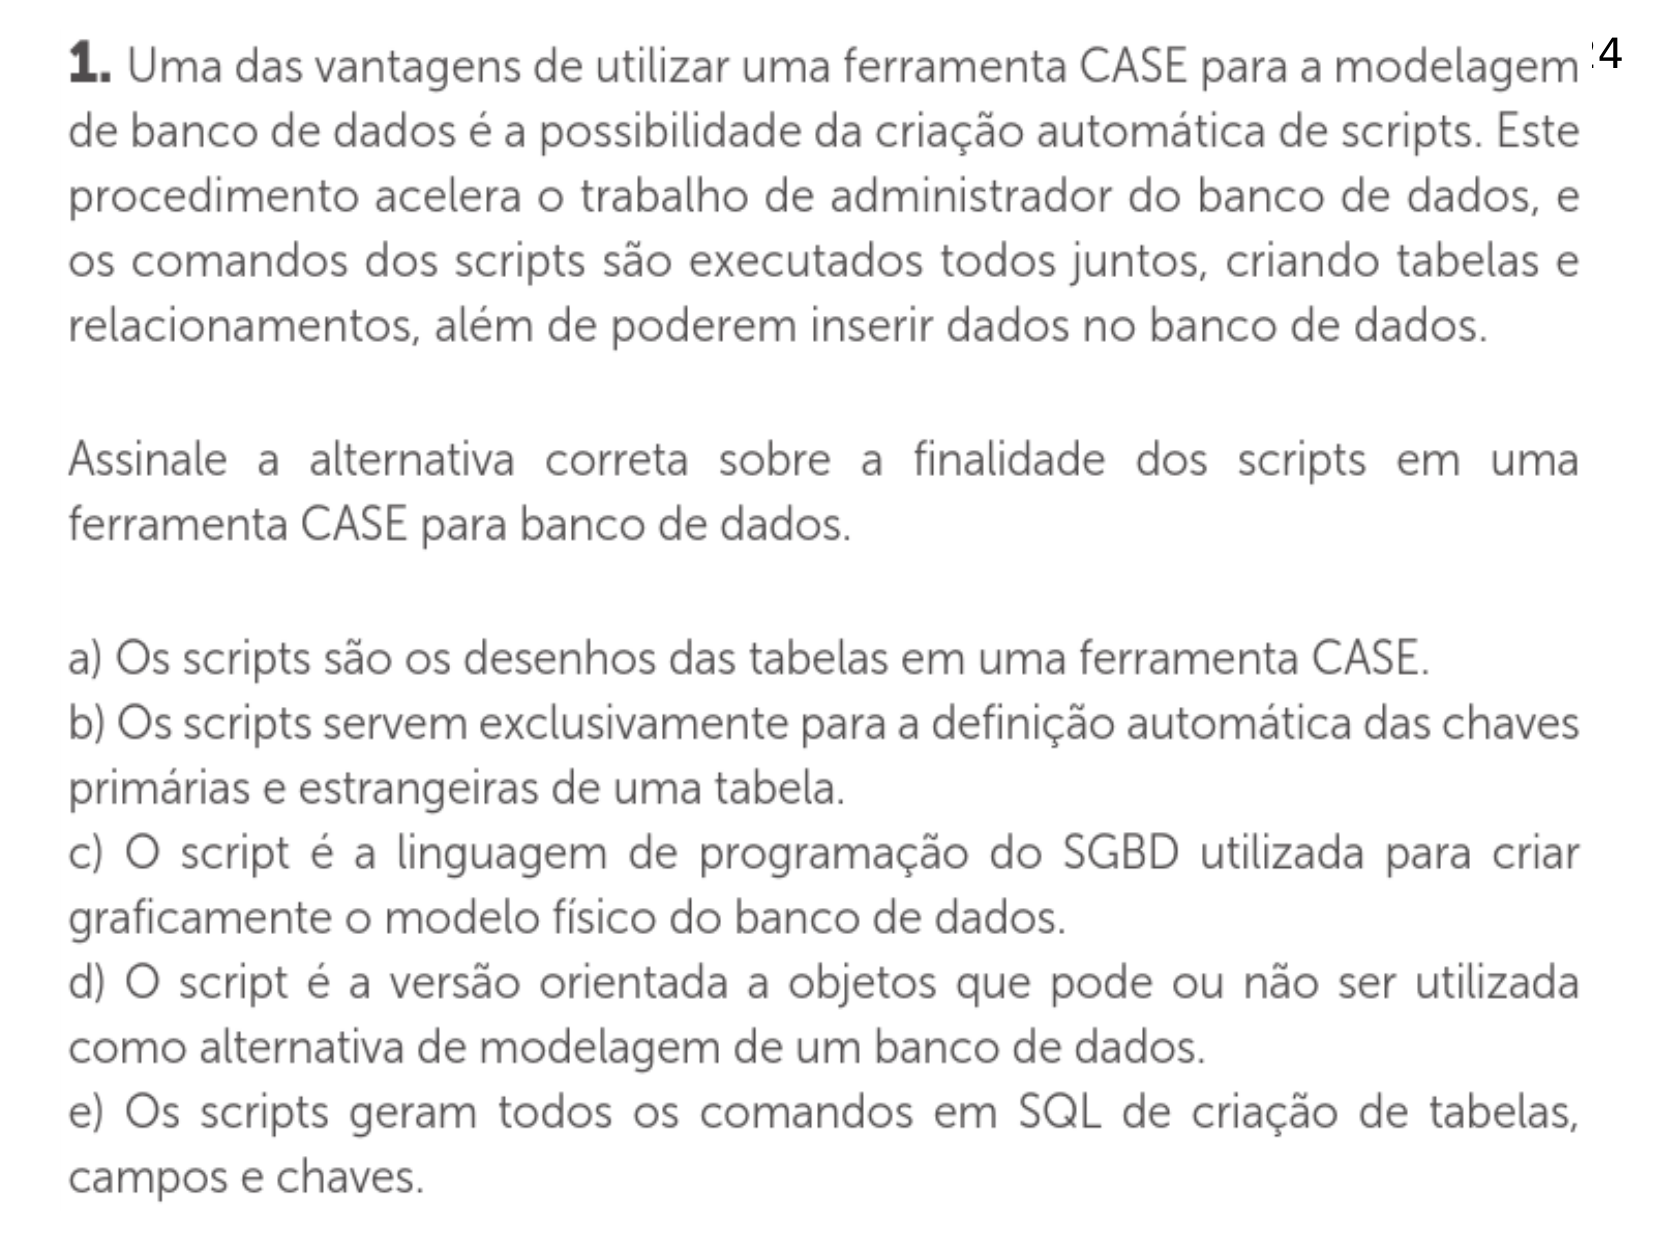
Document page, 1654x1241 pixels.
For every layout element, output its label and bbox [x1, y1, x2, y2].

picture [59, 29, 1592, 1211]
